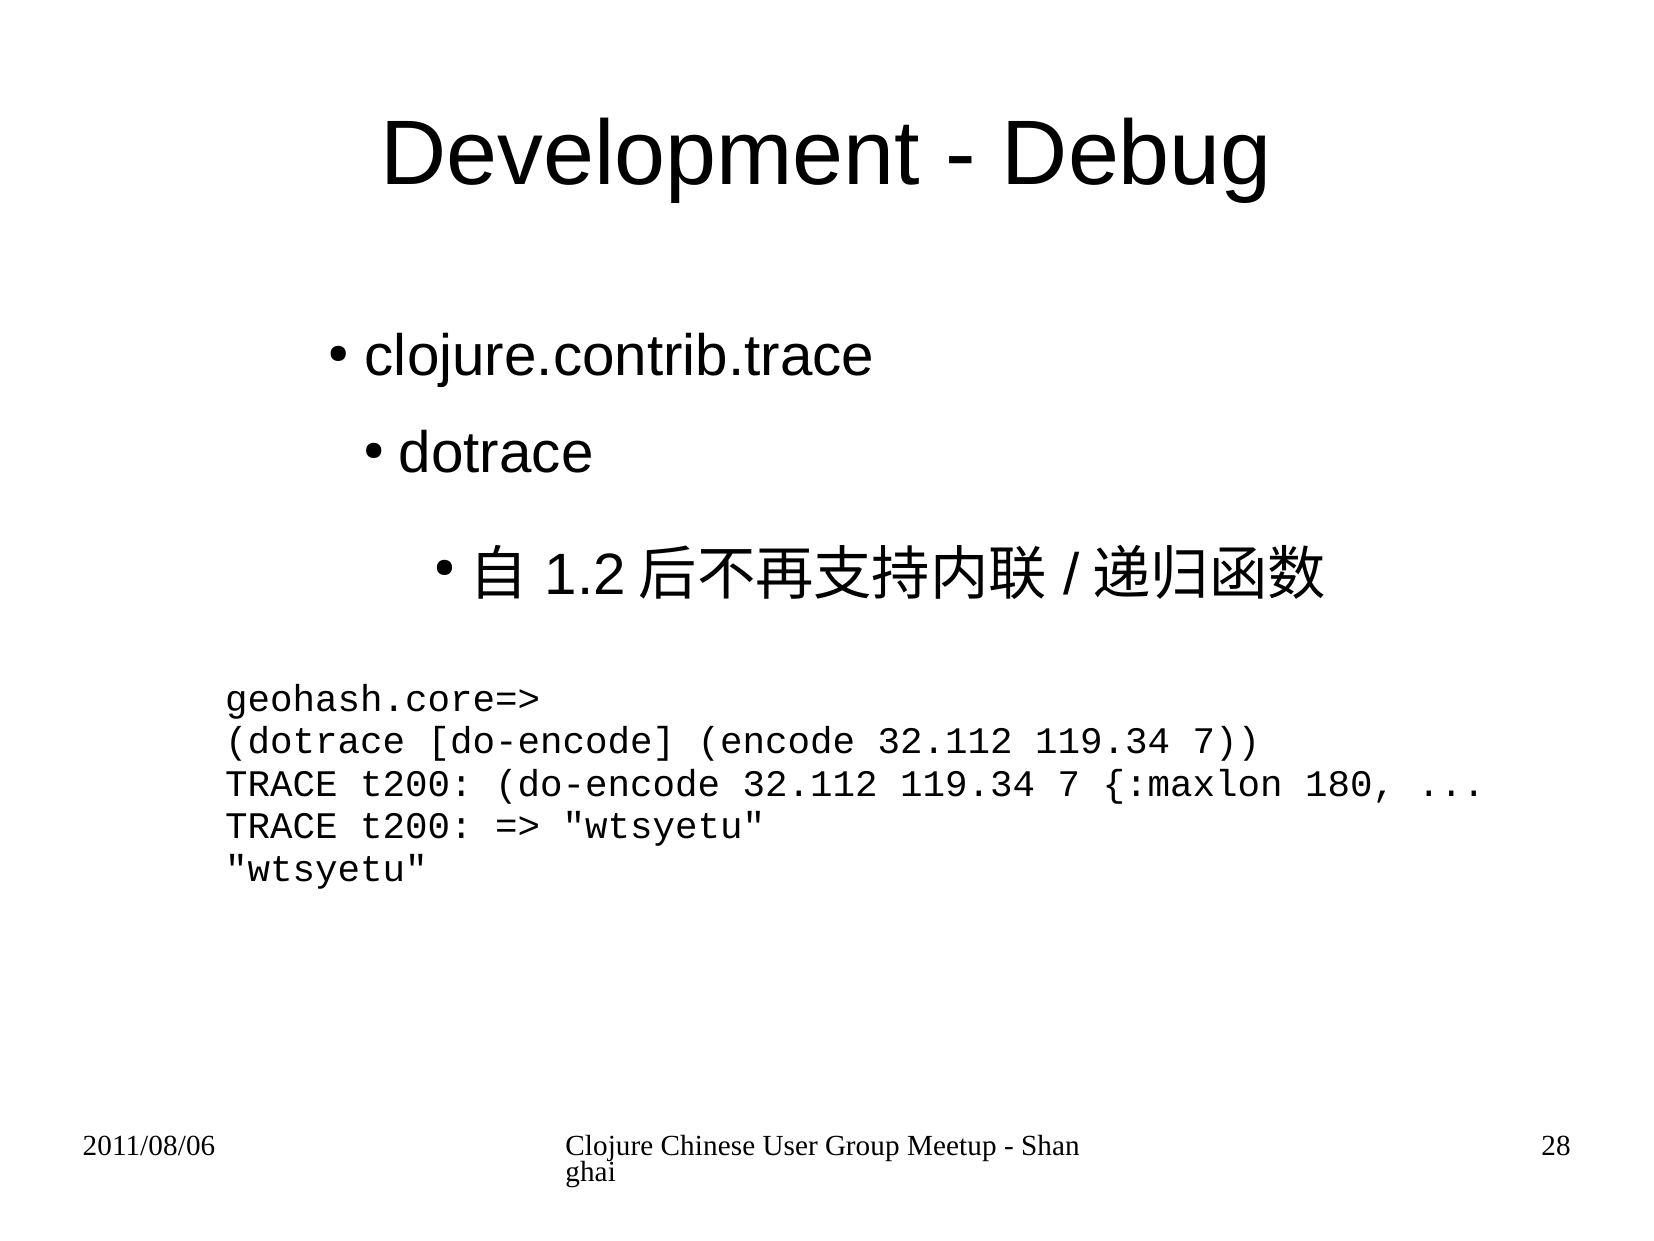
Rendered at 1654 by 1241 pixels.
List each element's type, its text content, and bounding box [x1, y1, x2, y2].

title Development - Debug [82, 49, 1571, 257]
subtitle clojure.contrib.trace dotrace 自1.2后不再支持内联/递归函数 [82, 290, 1571, 1109]
text_box geohash.core=> (dotrace [do-encode] (encode 32.112 119.34 7)) TRACE t200: (do-encode 32.112 119.34 7 {:maxlon 180, ... TRACE t200: => "wtsyetu" "wtsyetu" [210, 672, 1501, 901]
